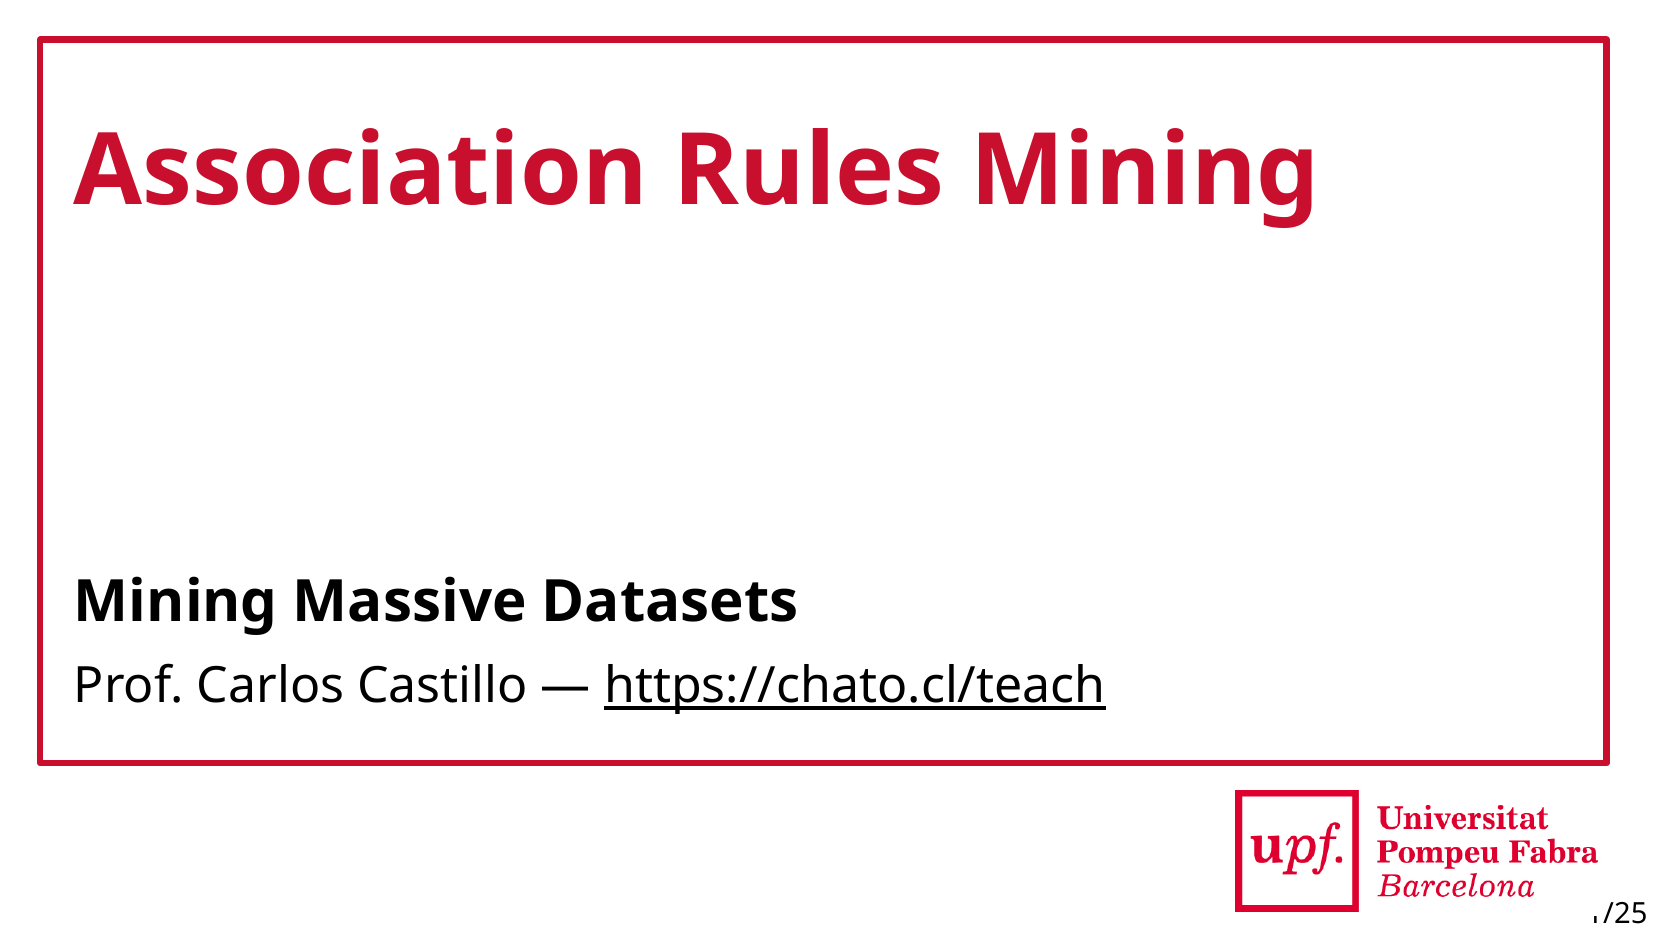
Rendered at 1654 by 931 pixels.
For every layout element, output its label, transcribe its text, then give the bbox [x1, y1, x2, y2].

picture [1229, 785, 1604, 916]
chart [770, 589, 889, 649]
text_box Association Rules Mining Mining Massive Datasets Prof. Carlos Castillo — https://chato.cl/teach [73, 77, 1562, 746]
